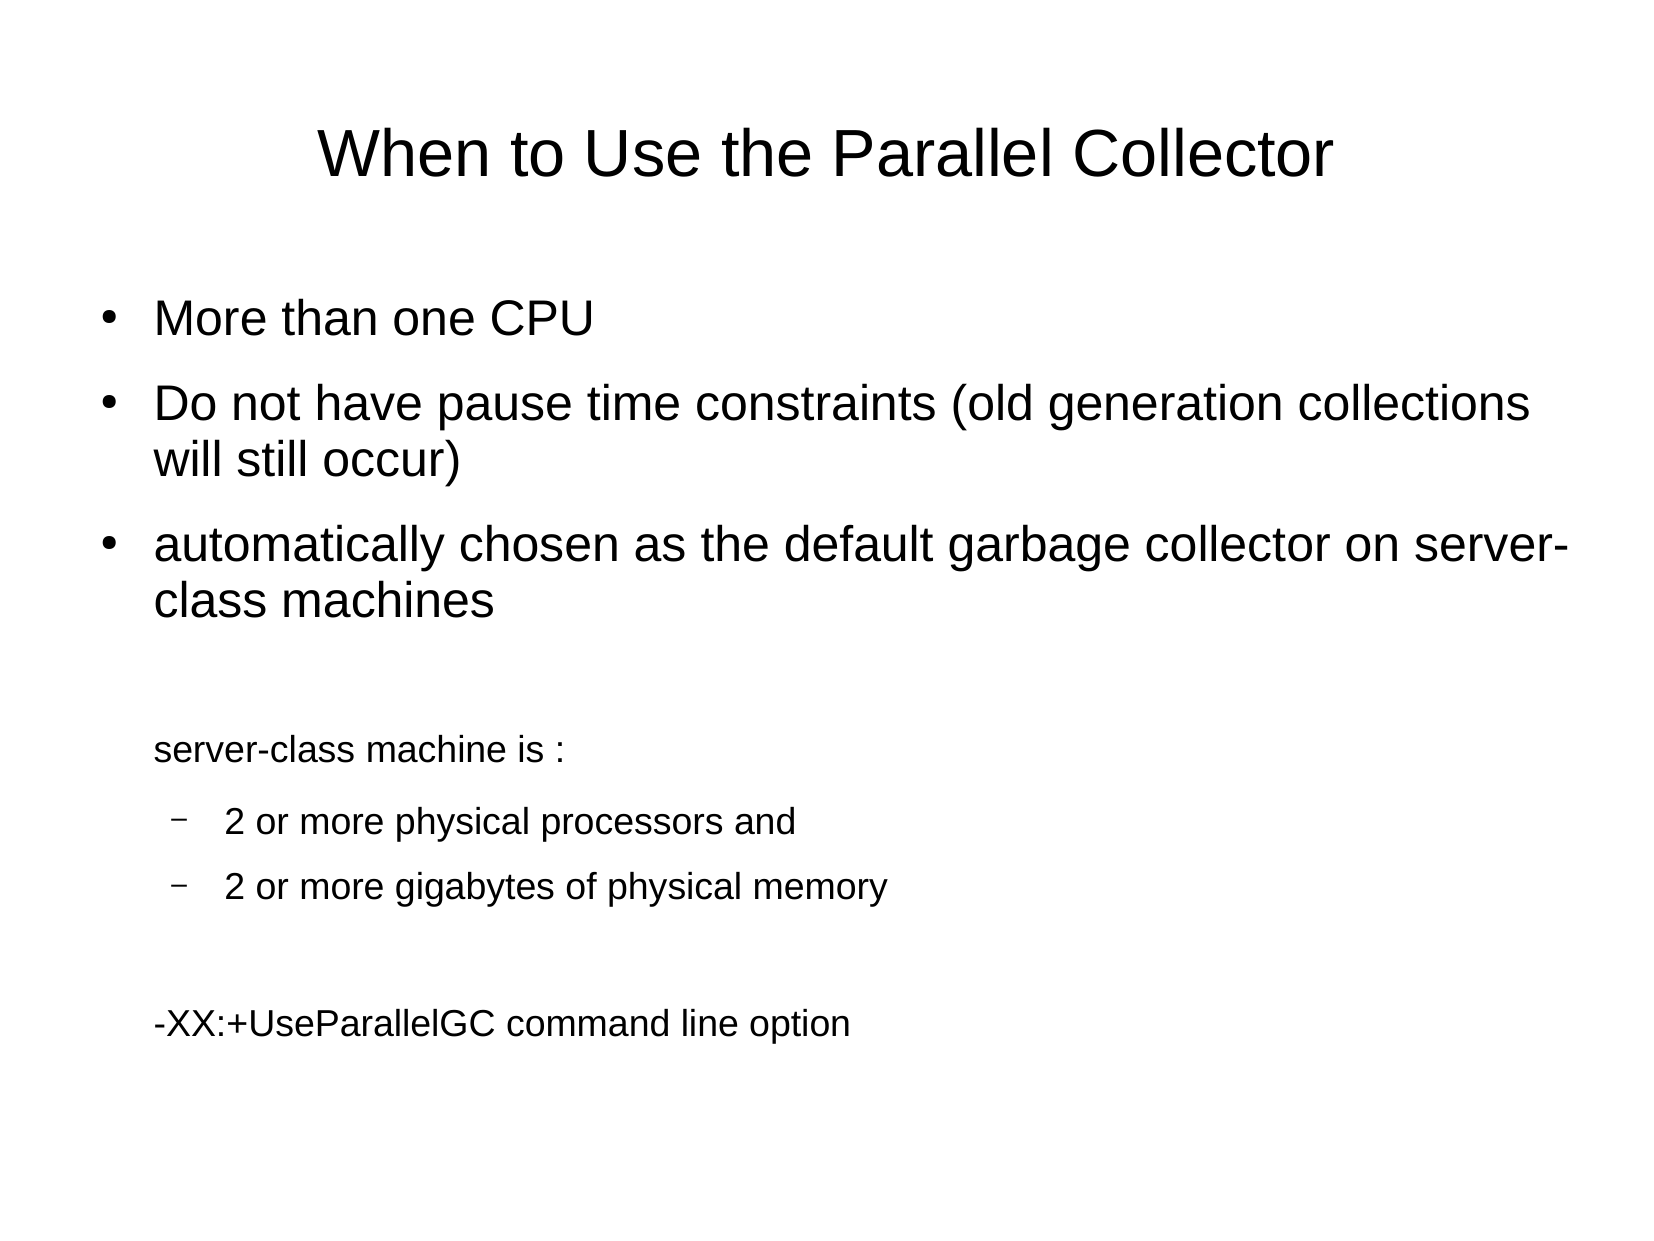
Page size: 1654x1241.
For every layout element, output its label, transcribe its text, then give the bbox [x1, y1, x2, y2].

title When to Use the Parallel Collector [82, 49, 1571, 257]
list More than one CPU Do not have pause time constraints (old generation collections will still occur) automatically chosen as the default garbage collector on server-class machines server-class machine is : 2 or more physical processors and 2 or more gigabytes of physical memory -XX:+UseParallelGC command line option [82, 290, 1571, 1109]
